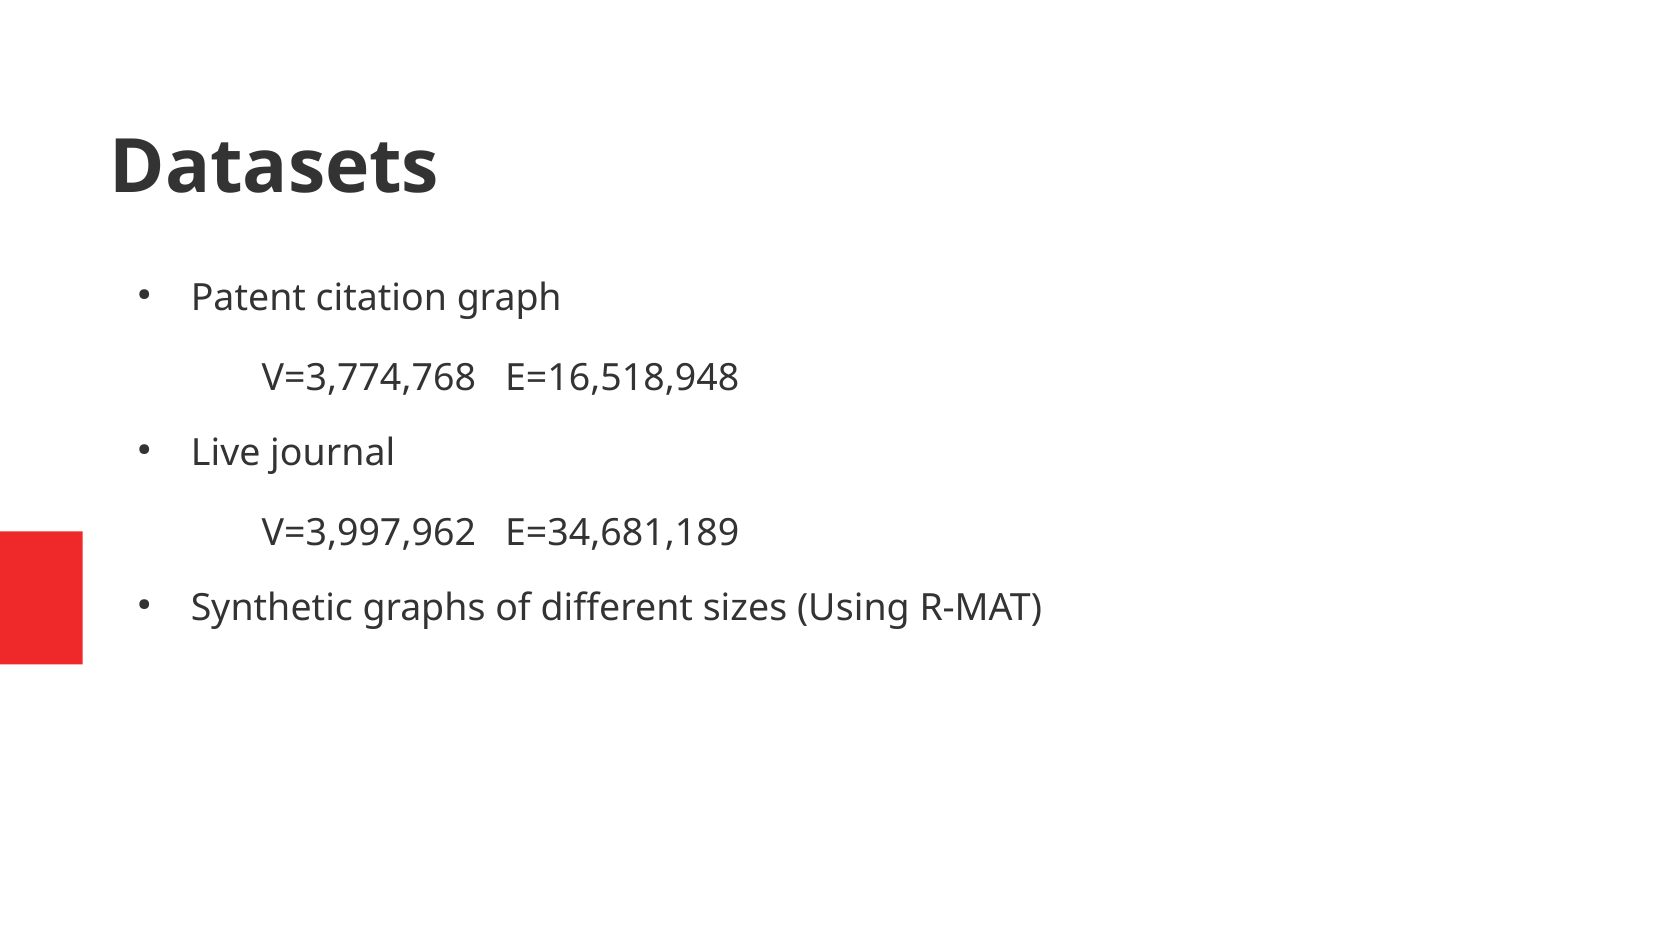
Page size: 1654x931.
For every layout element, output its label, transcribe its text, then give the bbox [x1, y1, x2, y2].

title Datasets [109, 75, 1516, 253]
list Patent citation graph V=3,774,768 E=16,518,948 Live journal V=3,997,962 E=34,681,189 Synthetic graphs of different sizes (Using R-MAT) [120, 270, 1526, 811]
